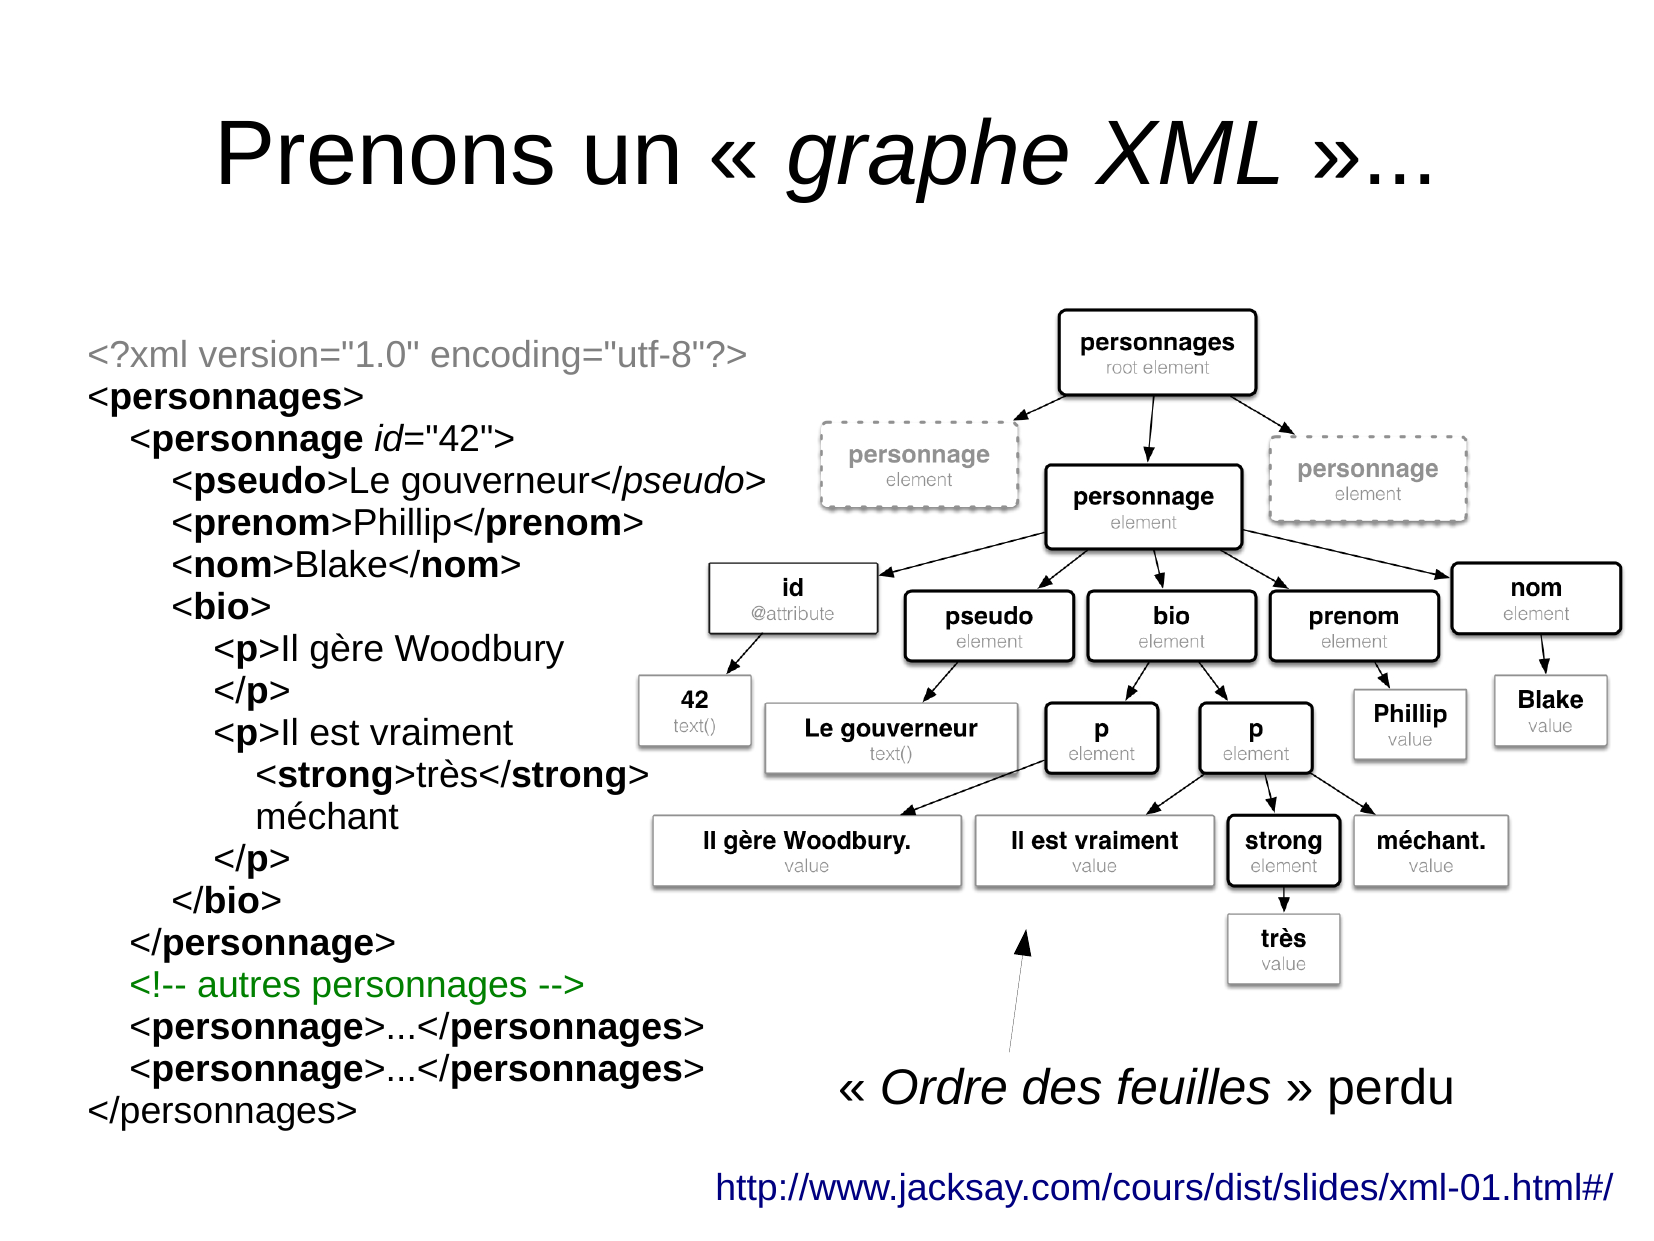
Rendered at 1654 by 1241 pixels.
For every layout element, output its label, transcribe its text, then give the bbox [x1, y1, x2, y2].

text_box <?xml version="1.0" encoding="utf-8"?> <personnages> <personnage id="42"> <pseudo>Le gouverneur</pseudo> <prenom>Phillip</prenom> <nom>Blake</nom> <bio> <p>Il gère Woodbury </p> <p>Il est vraiment <strong>très</strong> méchant </p> </bio> </personnage> <!-- autres personnages --> <personnage>...</personnages> <personnage>...</personnages> </personnages> [72, 326, 854, 1241]
text_box « Ordre des feuilles » perdu [823, 1052, 1530, 1123]
title Prenons un « graphe XML »... [82, 49, 1571, 257]
text_box http://www.jacksay.com/cours/dist/slides/xml-01.html#/ [700, 1158, 1629, 1216]
picture [615, 290, 1643, 1010]
